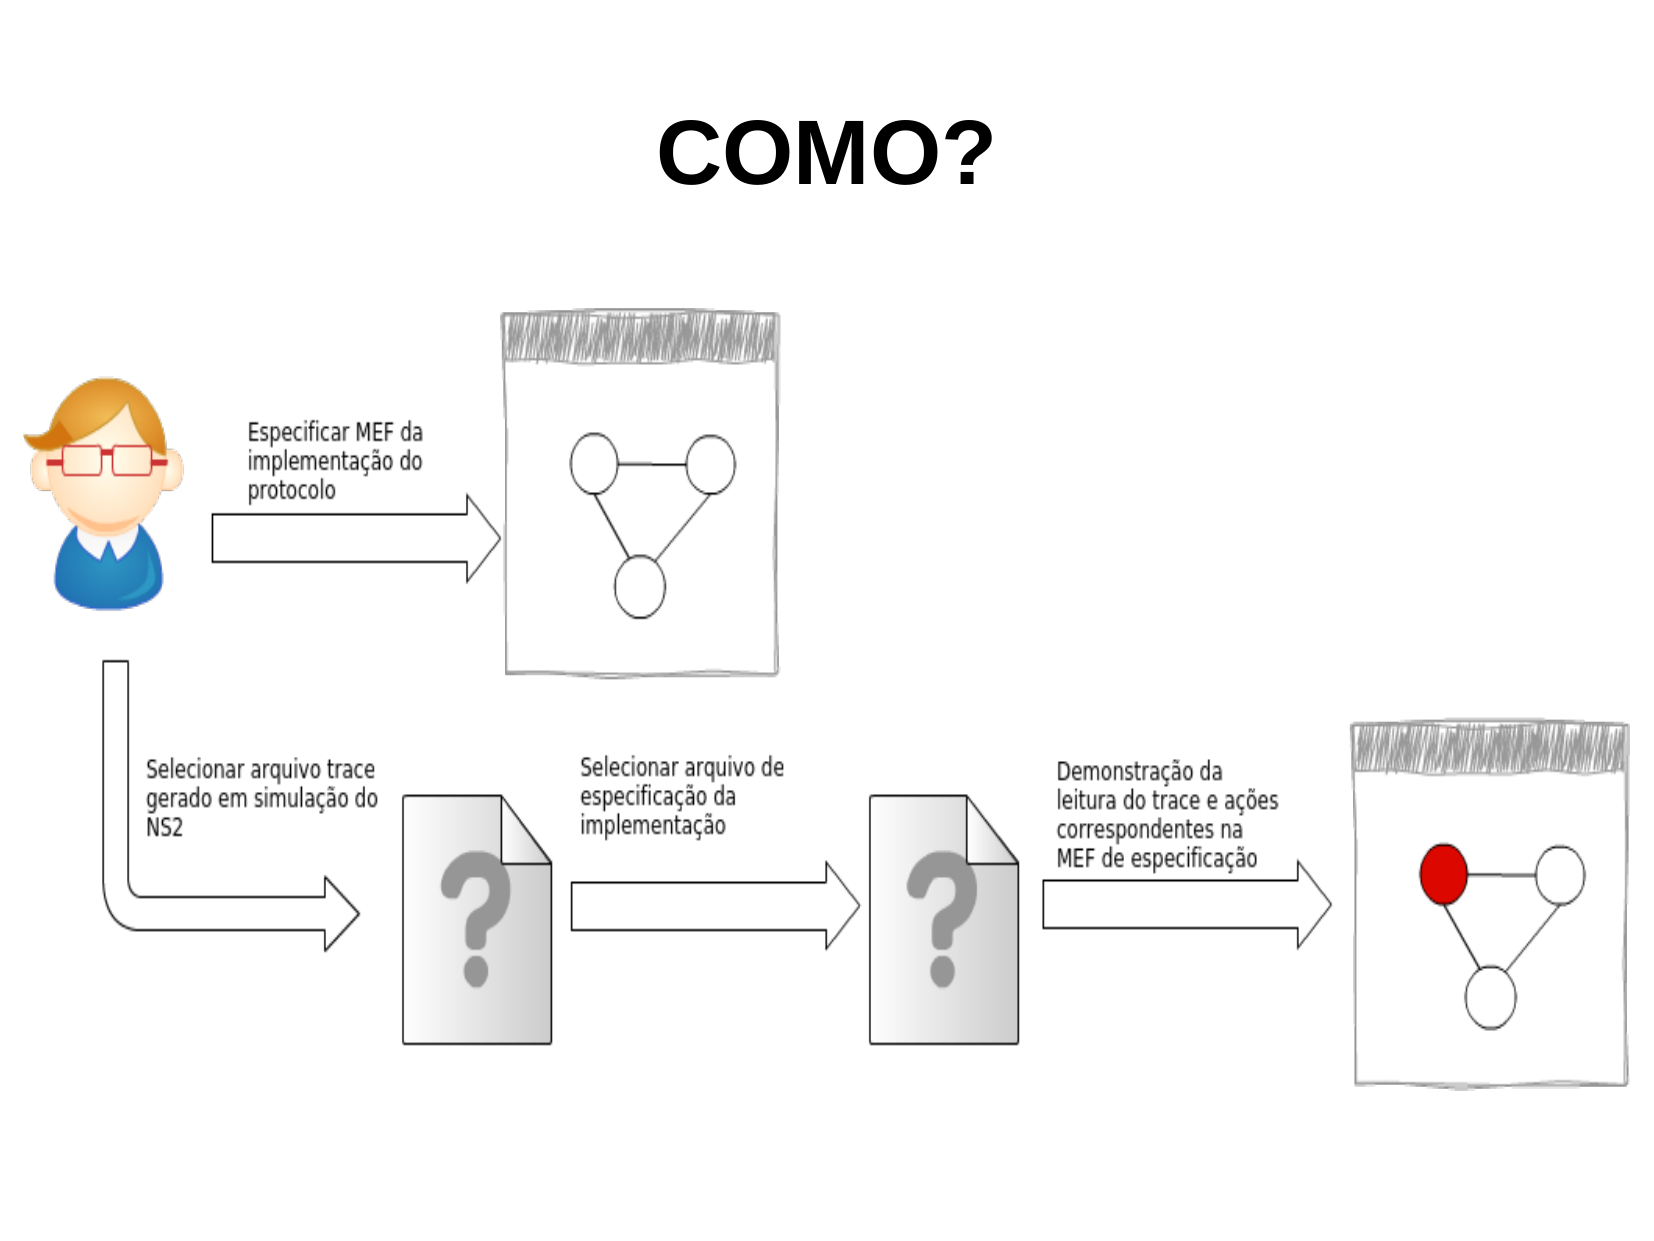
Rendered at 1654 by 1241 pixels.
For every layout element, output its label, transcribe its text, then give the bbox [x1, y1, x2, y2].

picture [23, 307, 1630, 1091]
title COMO? [82, 49, 1571, 257]
